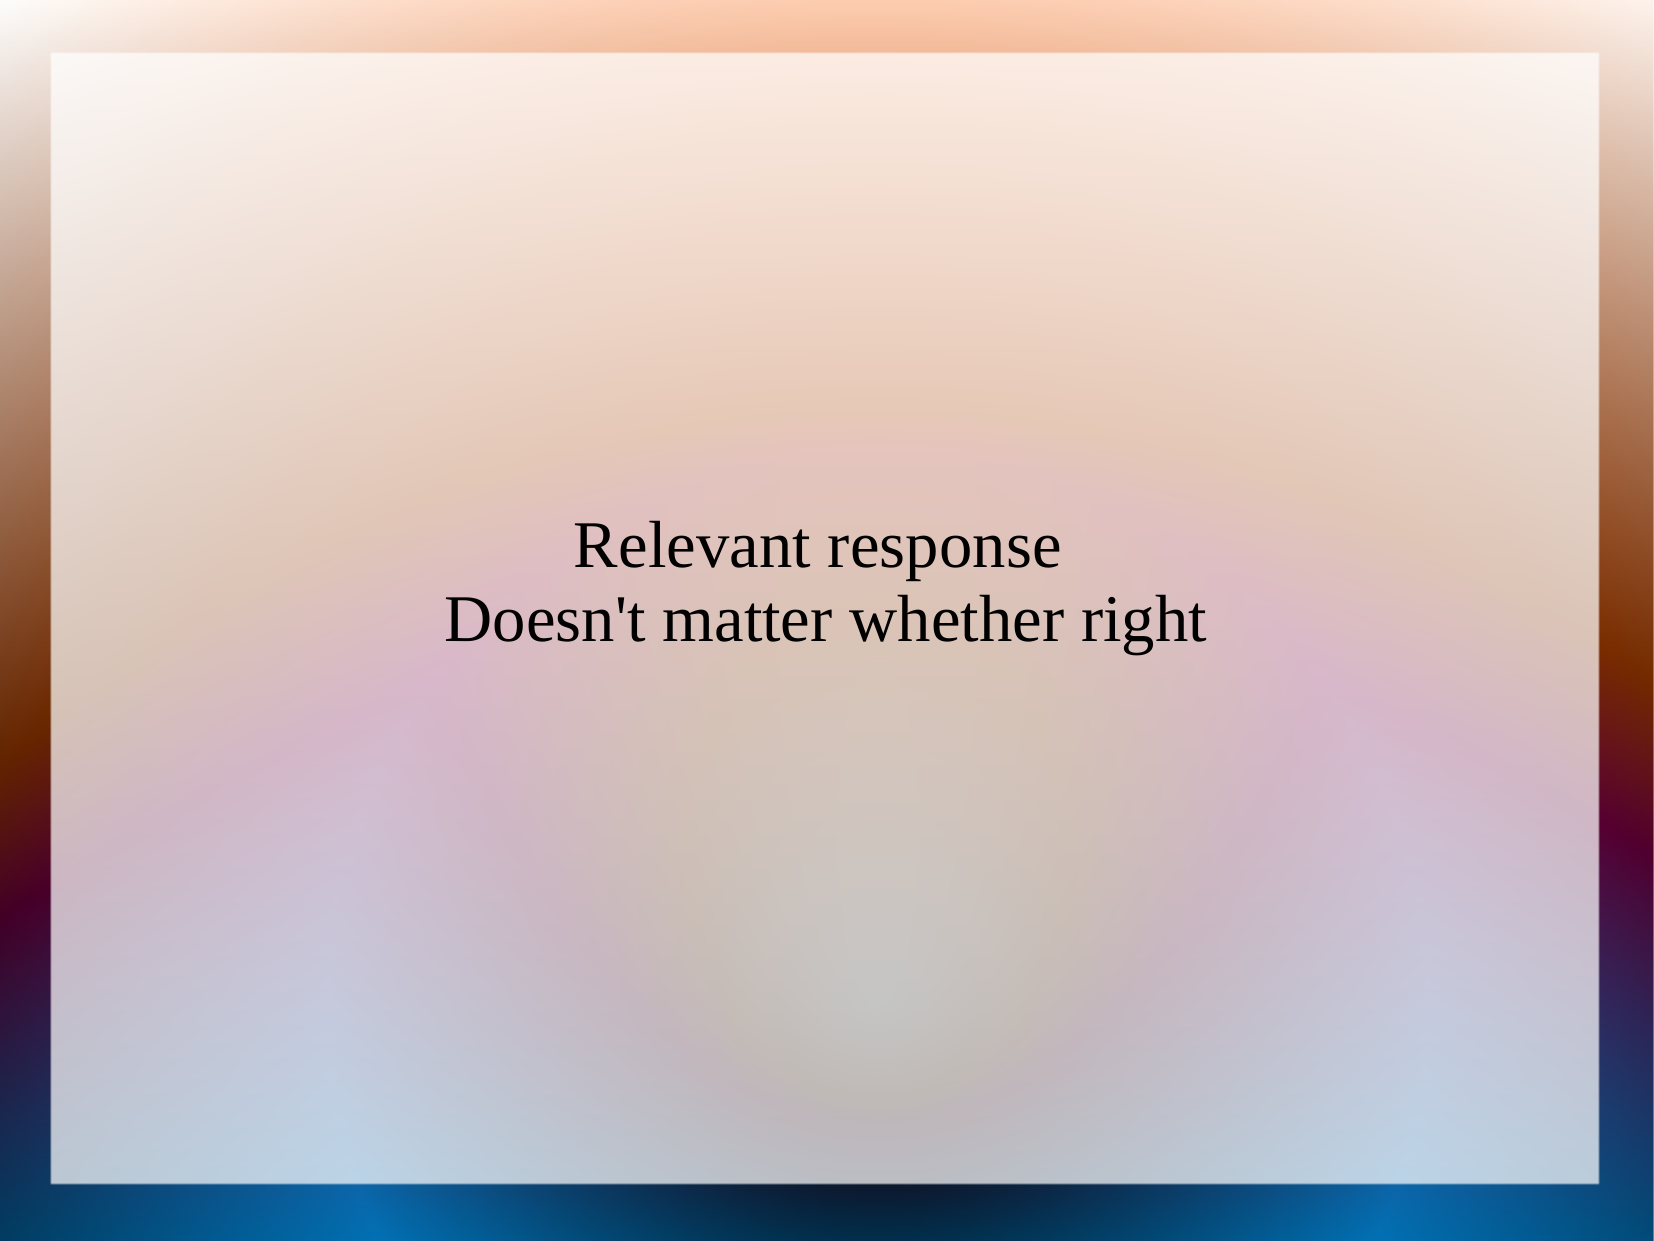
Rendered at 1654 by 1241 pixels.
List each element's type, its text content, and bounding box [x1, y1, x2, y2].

subtitle Relevant response Doesn't matter whether right [82, 55, 1571, 1109]
picture [0, 0, 1654, 1241]
